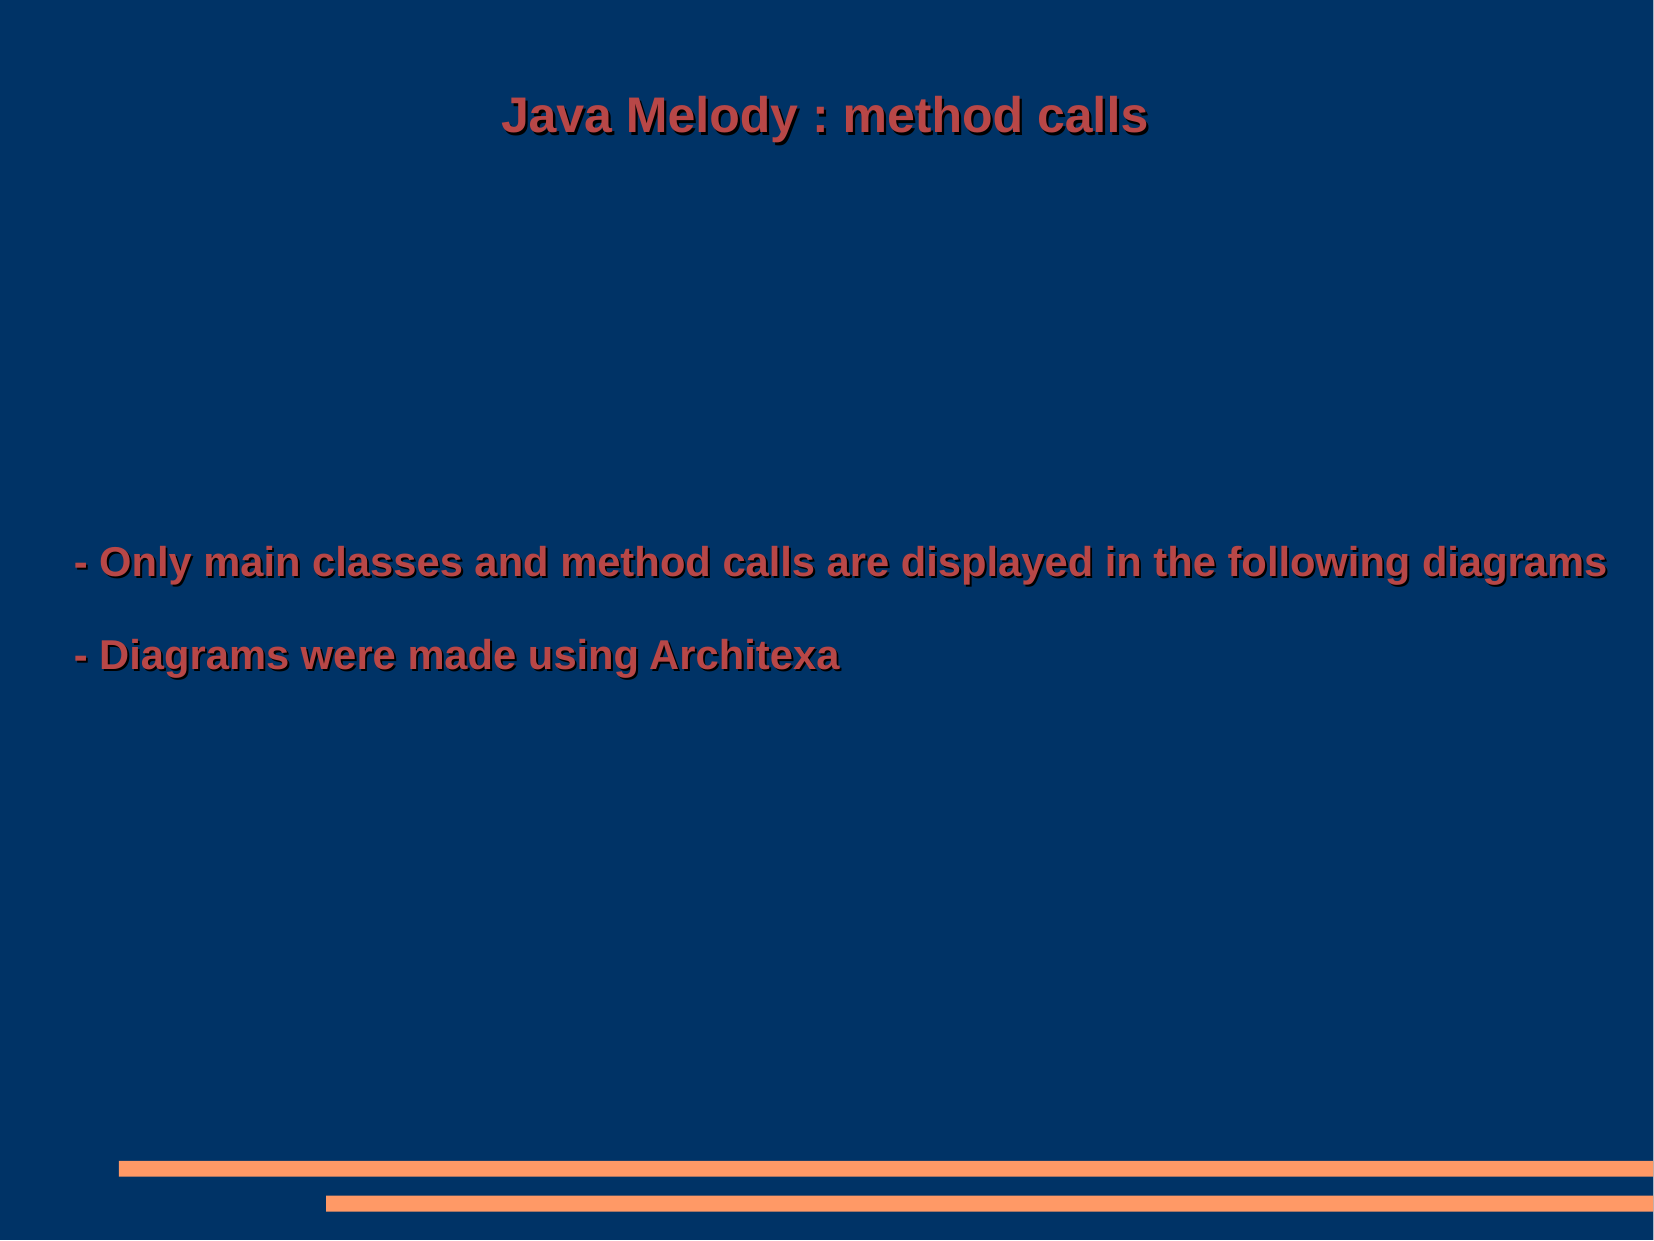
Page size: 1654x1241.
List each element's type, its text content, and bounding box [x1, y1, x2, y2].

text_box Java Melody : method calls [486, 80, 1211, 239]
text_box - Only main classes and method calls are displayed in the following diagrams - Diagrams were made using Architexa [59, 531, 1625, 690]
